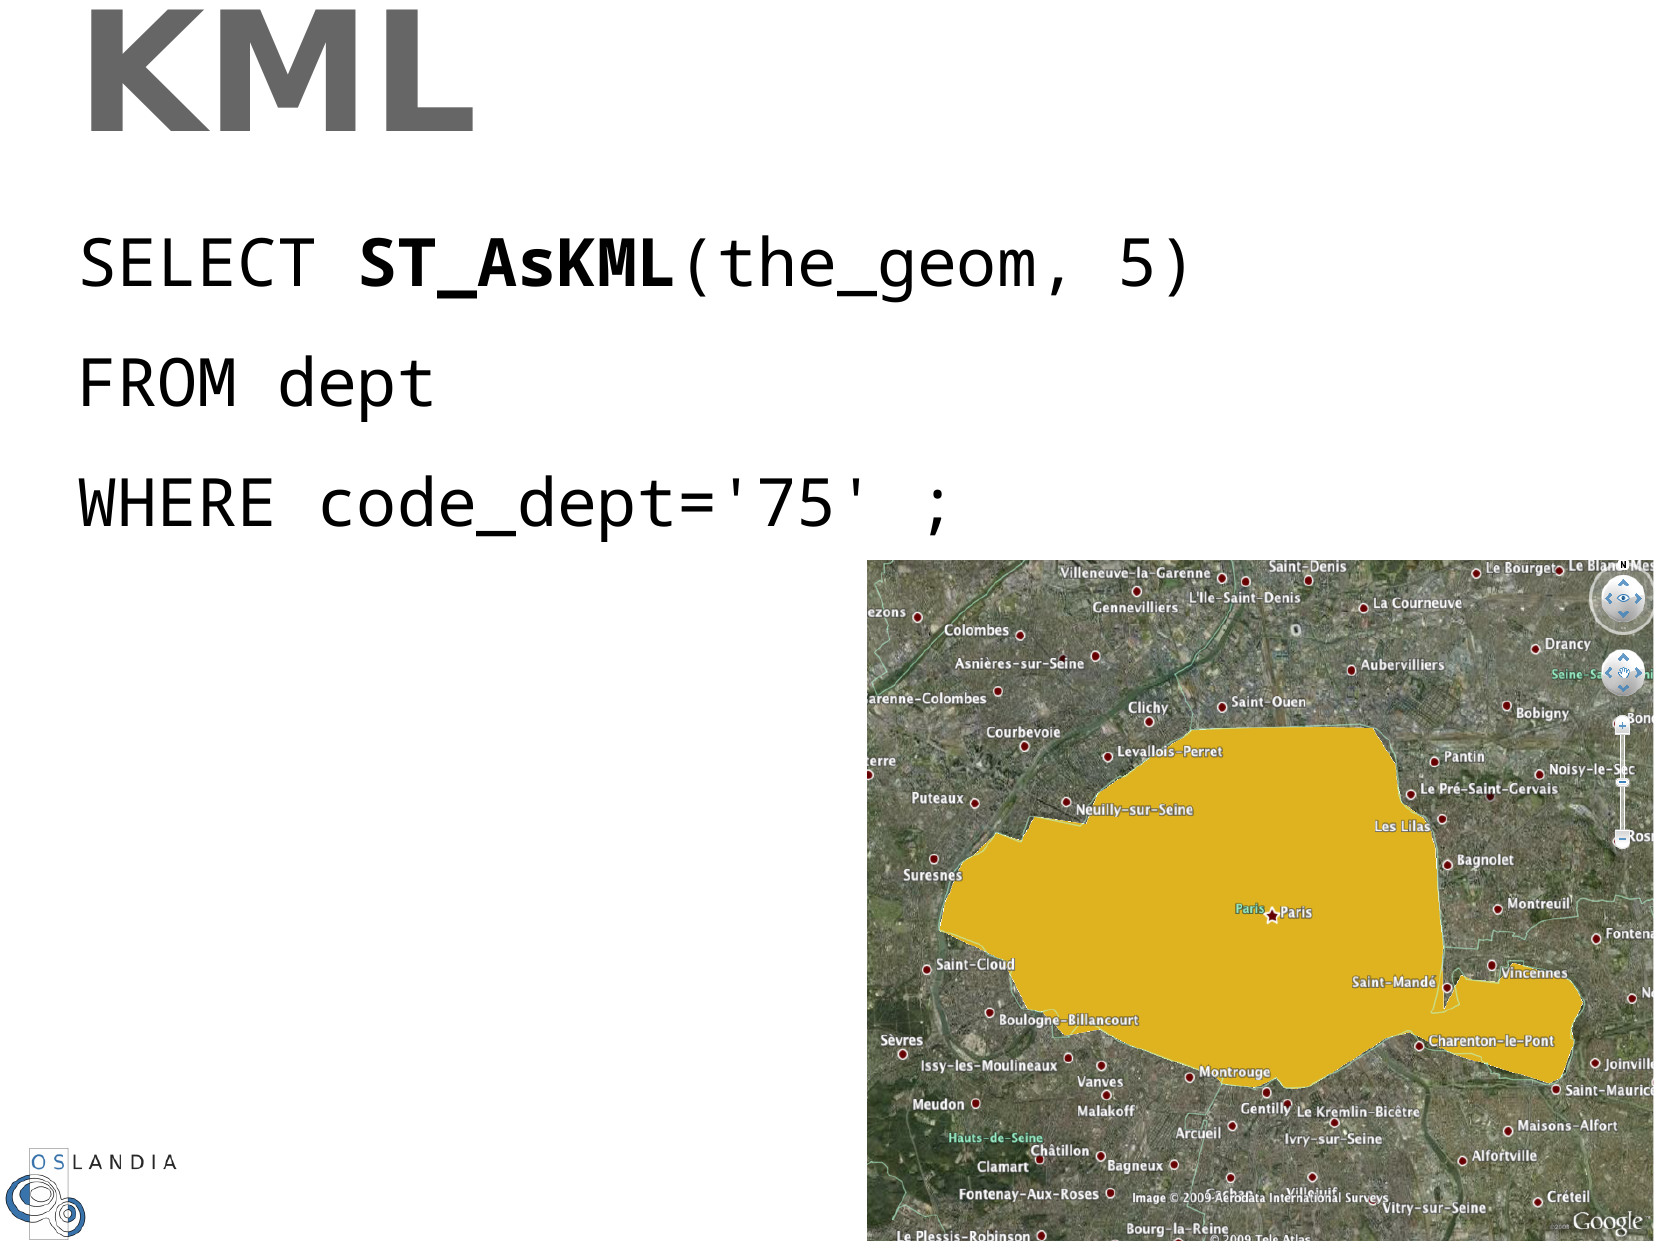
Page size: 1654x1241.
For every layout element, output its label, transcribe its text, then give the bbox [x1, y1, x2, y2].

picture [0, 0, 1654, 1241]
list SELECT ST_AsKML(the_geom, 5) FROM dept WHERE code_dept='75' ; [47, 215, 1536, 1034]
title KML [76, 0, 1565, 171]
